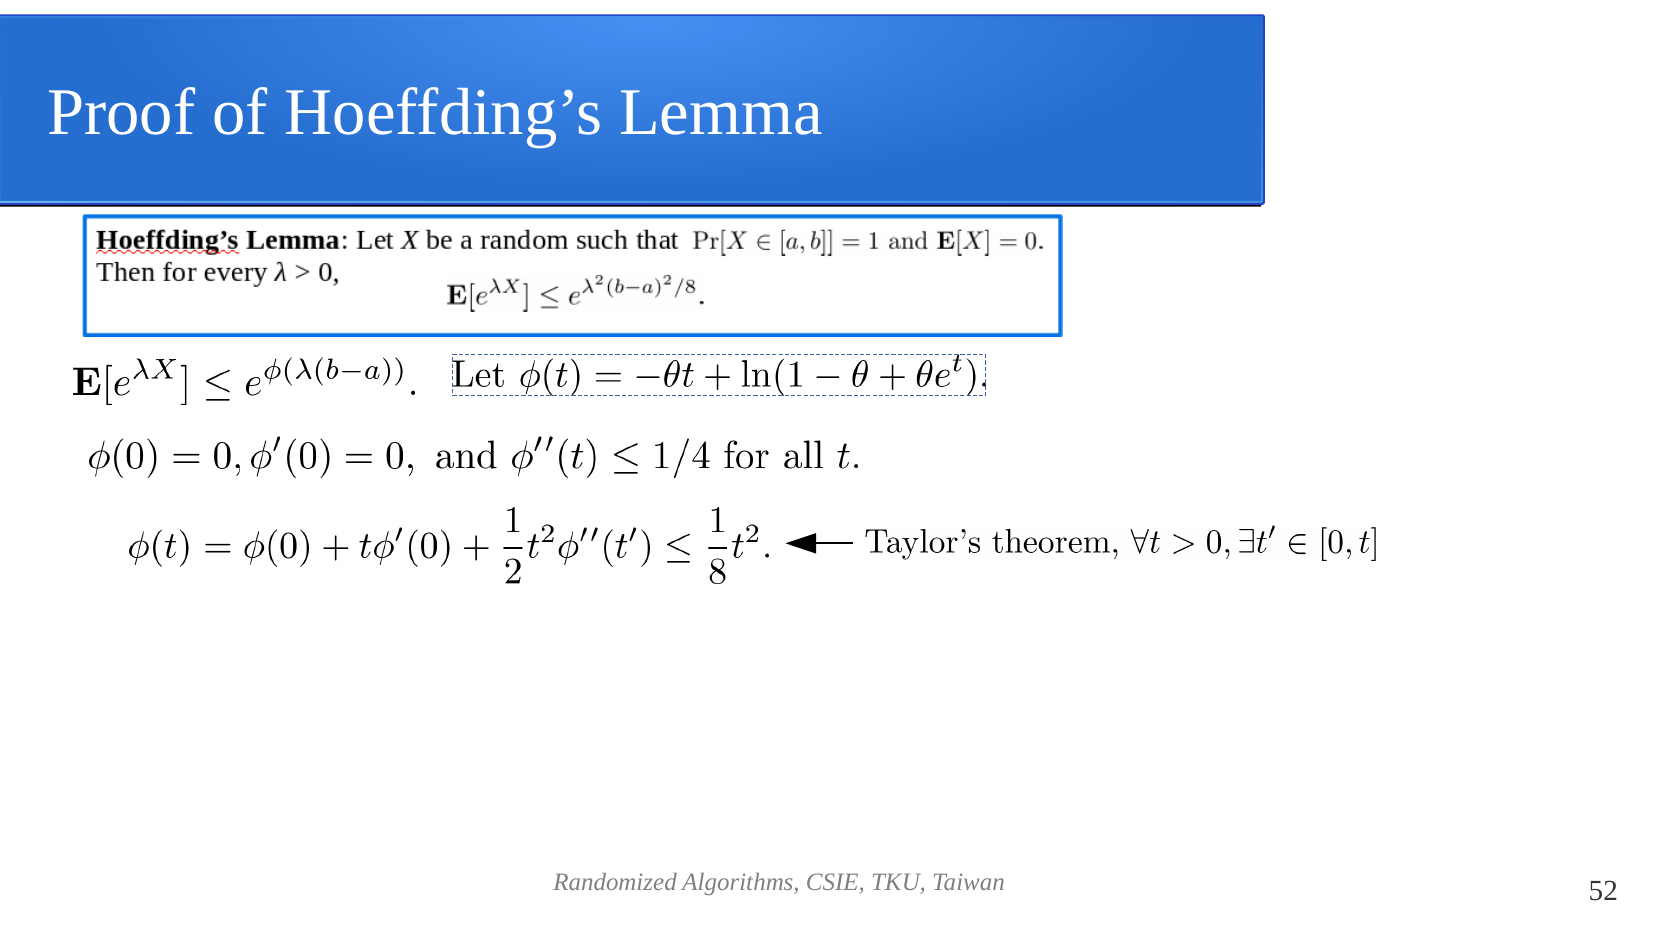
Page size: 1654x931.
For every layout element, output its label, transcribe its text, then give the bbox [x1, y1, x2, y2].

title Proof of Hoeffding’s Lemma [47, 35, 1199, 189]
picture [82, 212, 1063, 337]
picture [89, 436, 858, 478]
picture [452, 354, 986, 396]
picture [865, 525, 1376, 562]
picture [129, 507, 769, 584]
picture [73, 357, 415, 406]
